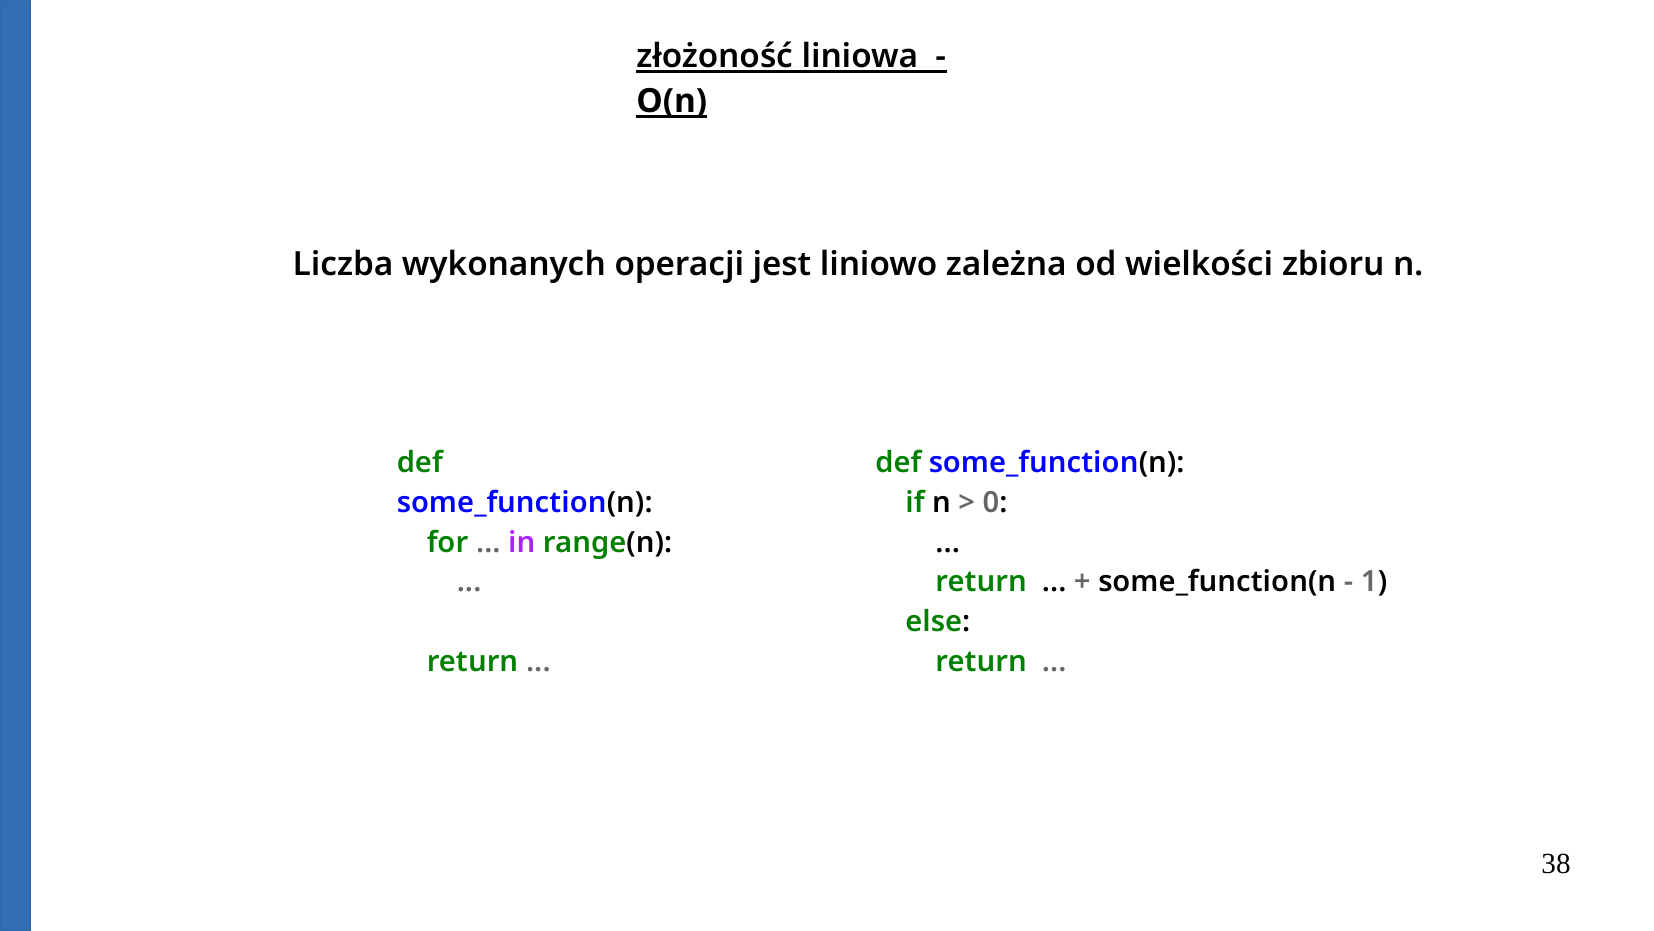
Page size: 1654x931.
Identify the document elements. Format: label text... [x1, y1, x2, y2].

text_box Liczba wykonanych operacji jest liniowo zależna od wielkości zbioru n. [277, 232, 1588, 332]
text_box def some_function(n): for ... in range(n): ... return ... [382, 433, 708, 639]
text_box złożoność liniowa - O(n) [621, 24, 1032, 83]
text_box def some_function(n): if n > 0: ... return ... + some_function(n - 1) else: return ... [860, 433, 1468, 706]
text_box [0, 0, 31, 931]
